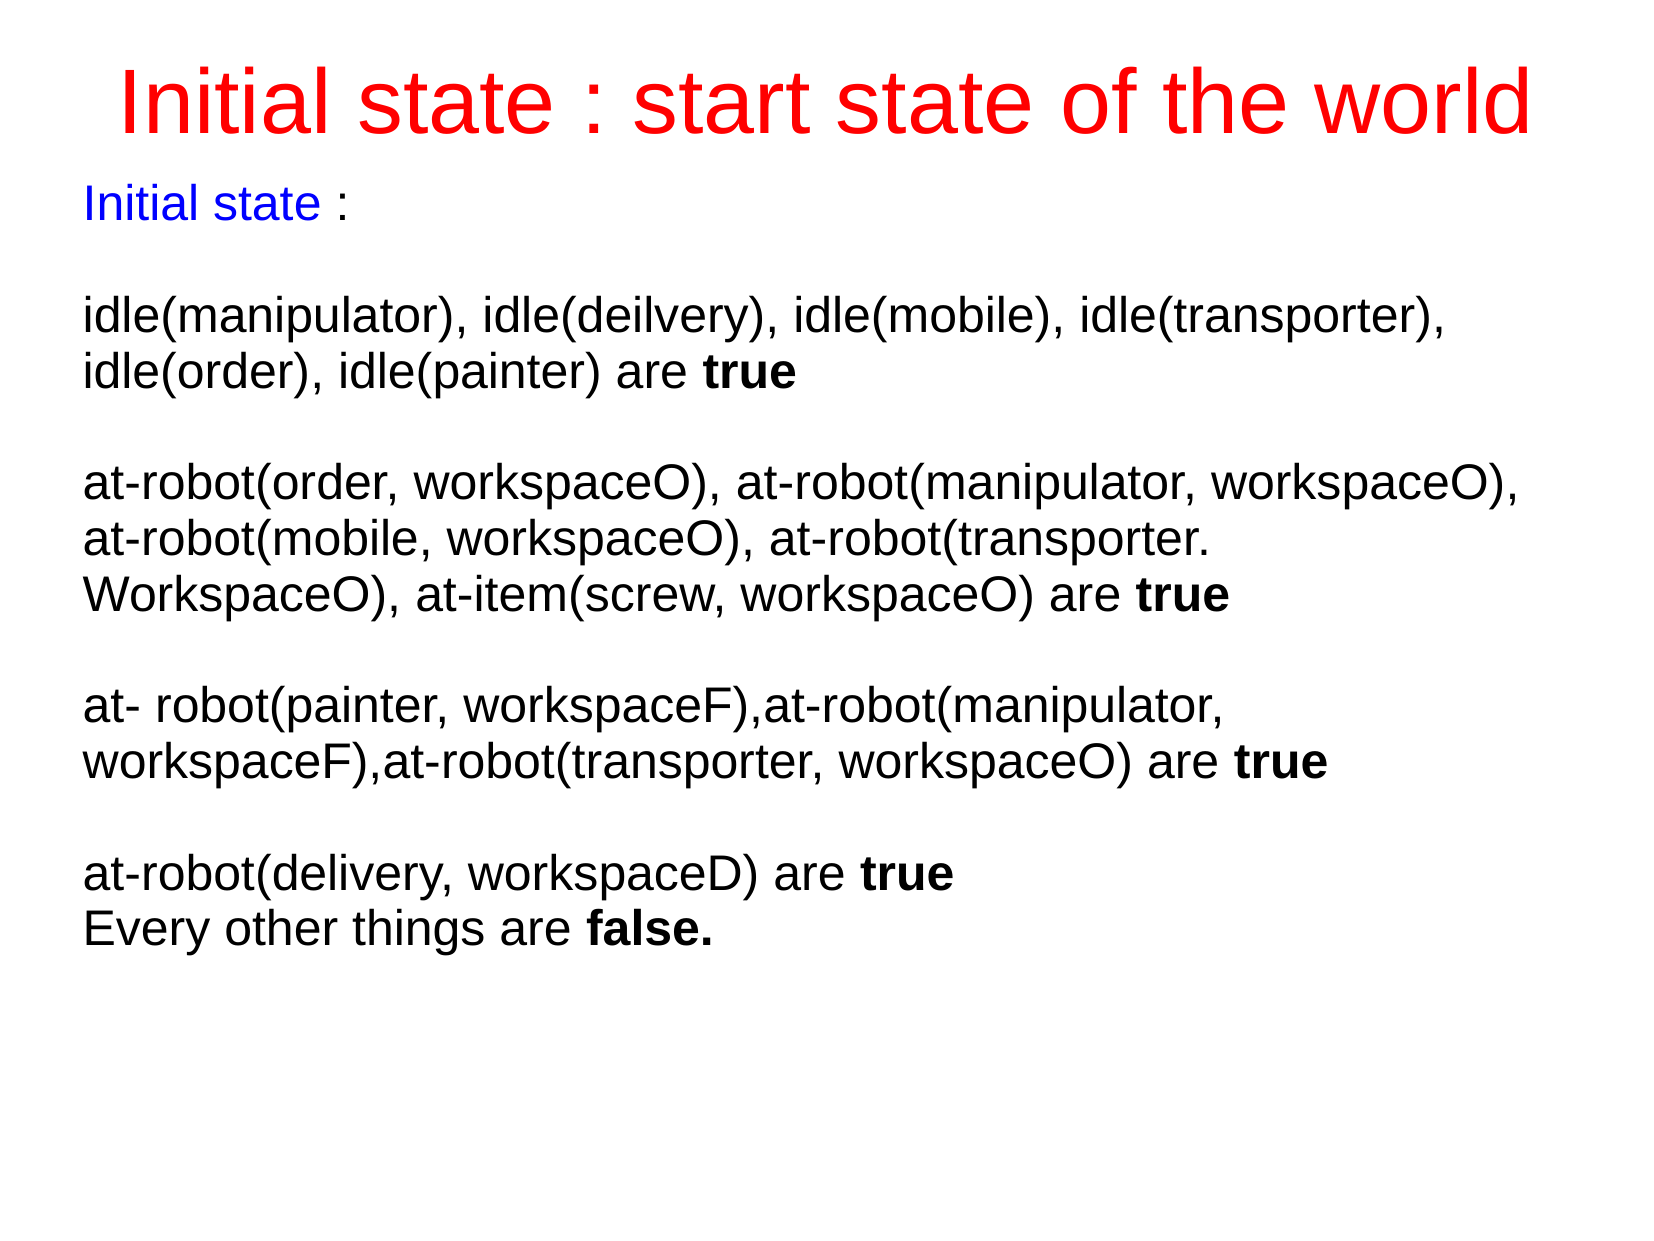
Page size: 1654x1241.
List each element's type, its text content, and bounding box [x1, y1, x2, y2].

title Initial state : start state of the world [82, 49, 1571, 257]
subtitle Initial state : idle(manipulator), idle(deilvery), idle(mobile), idle(transporter), idle(order), idle(painter) are true at-robot(order, workspaceO), at-robot(manipulator, workspaceO), at-robot(mobile, workspaceO), at-robot(transporter. WorkspaceO), at-item(screw, workspaceO) are true at- robot(painter, workspaceF),at-robot(manipulator, workspaceF),at-robot(transporter, workspaceO) are true at-robot(delivery, workspaceD) are true Every other things are false. [82, 175, 1538, 1012]
